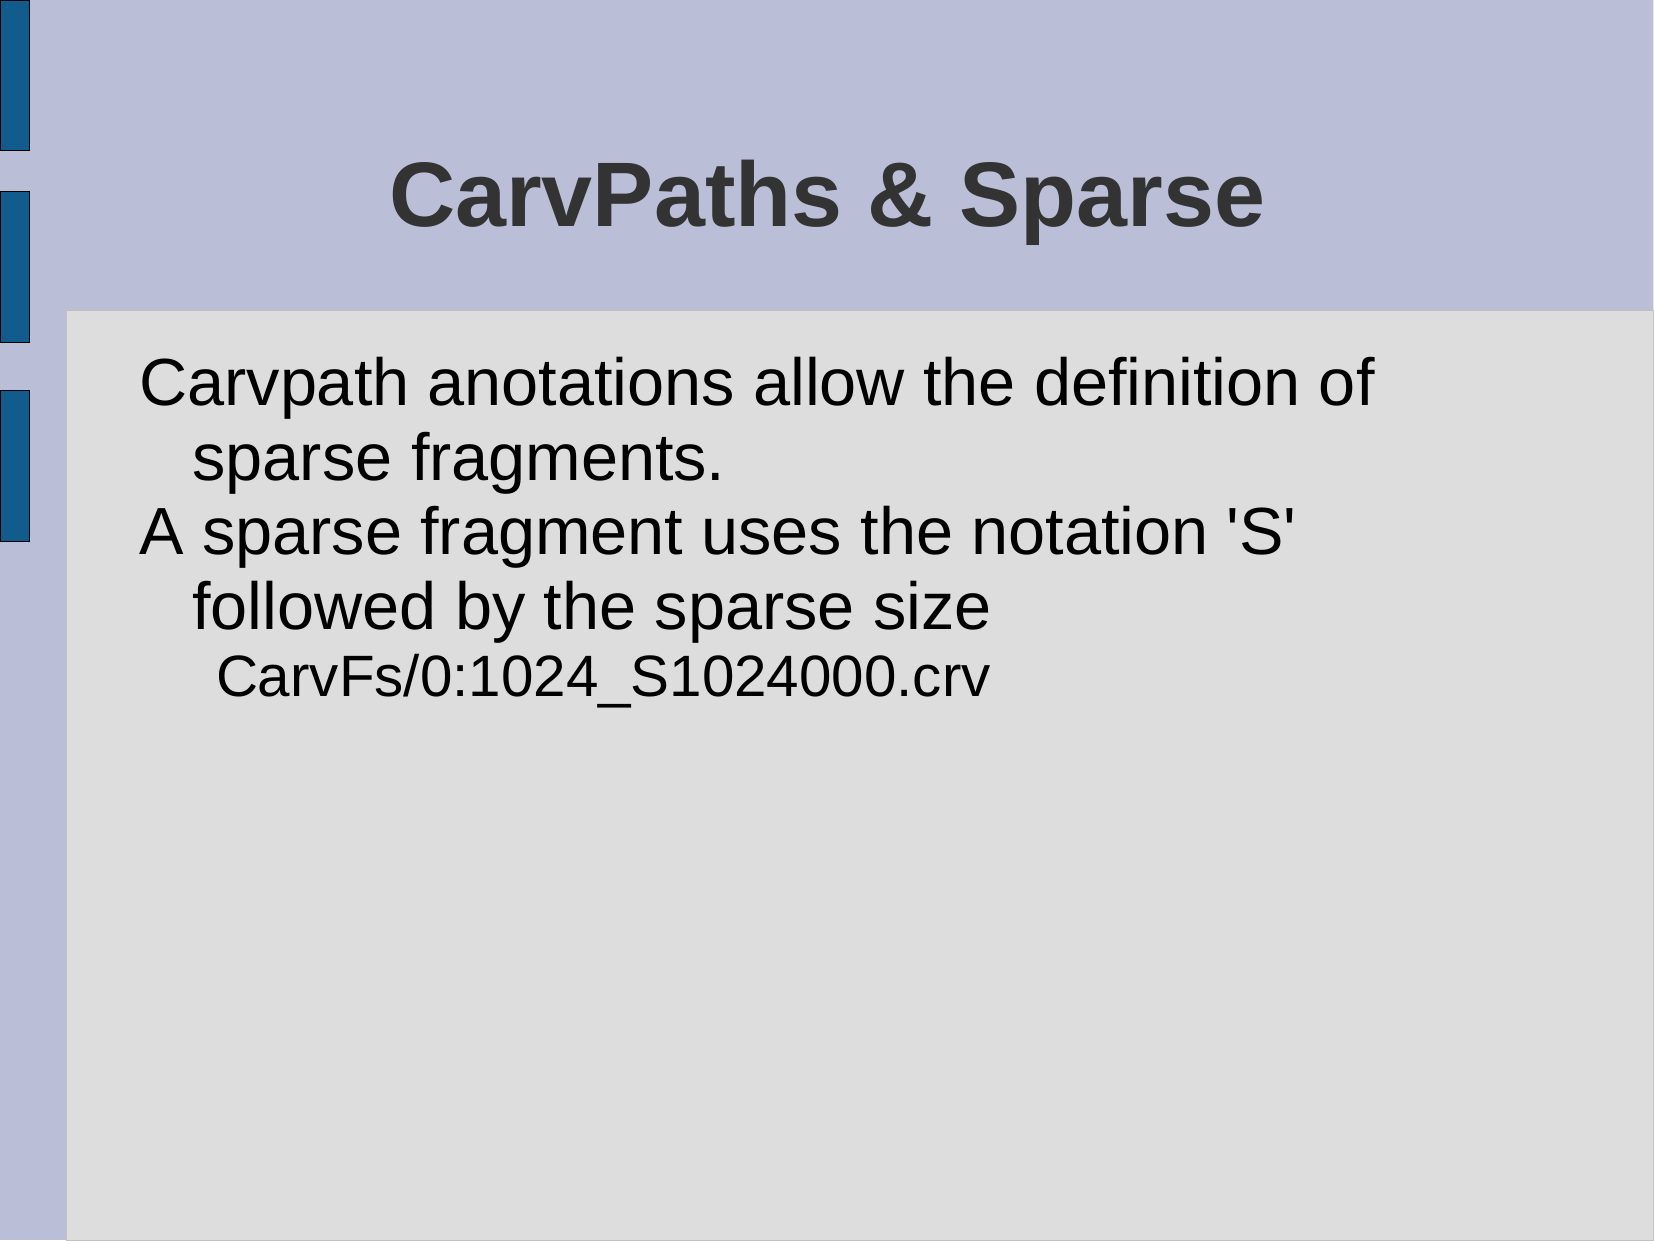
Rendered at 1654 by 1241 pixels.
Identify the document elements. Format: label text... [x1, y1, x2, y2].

title CarvPaths & Sparse [121, 91, 1534, 299]
list Carvpath anotations allow the definition of sparse fragments. A sparse fragment uses the notation 'S' followed by the sparse size CarvFs/0:1024_S1024000.crv [121, 344, 1534, 1127]
